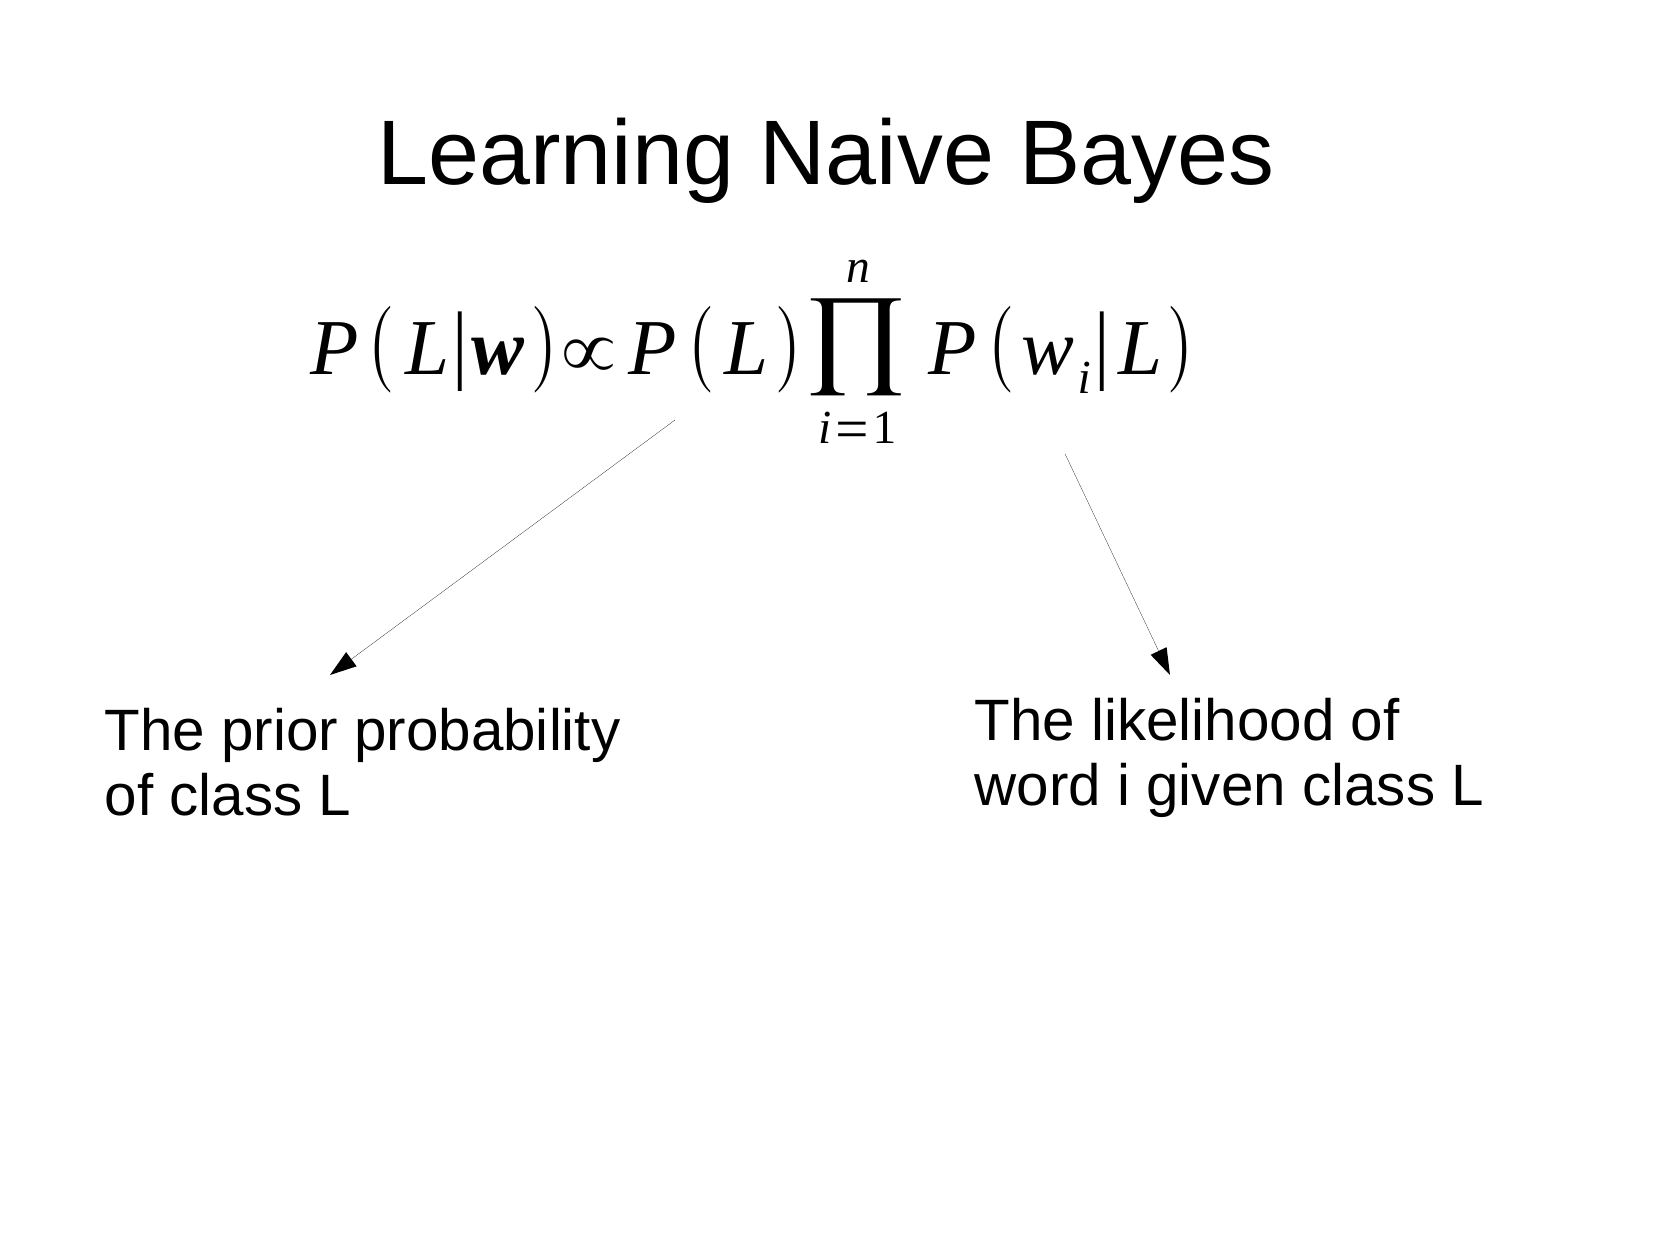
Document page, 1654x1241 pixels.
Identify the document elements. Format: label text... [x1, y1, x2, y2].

text_box The prior probability of class L [90, 690, 646, 835]
text_box The likelihood of word i given class L [960, 680, 1516, 826]
title Learning Naive Bayes [82, 49, 1571, 257]
chart [297, 240, 1201, 454]
